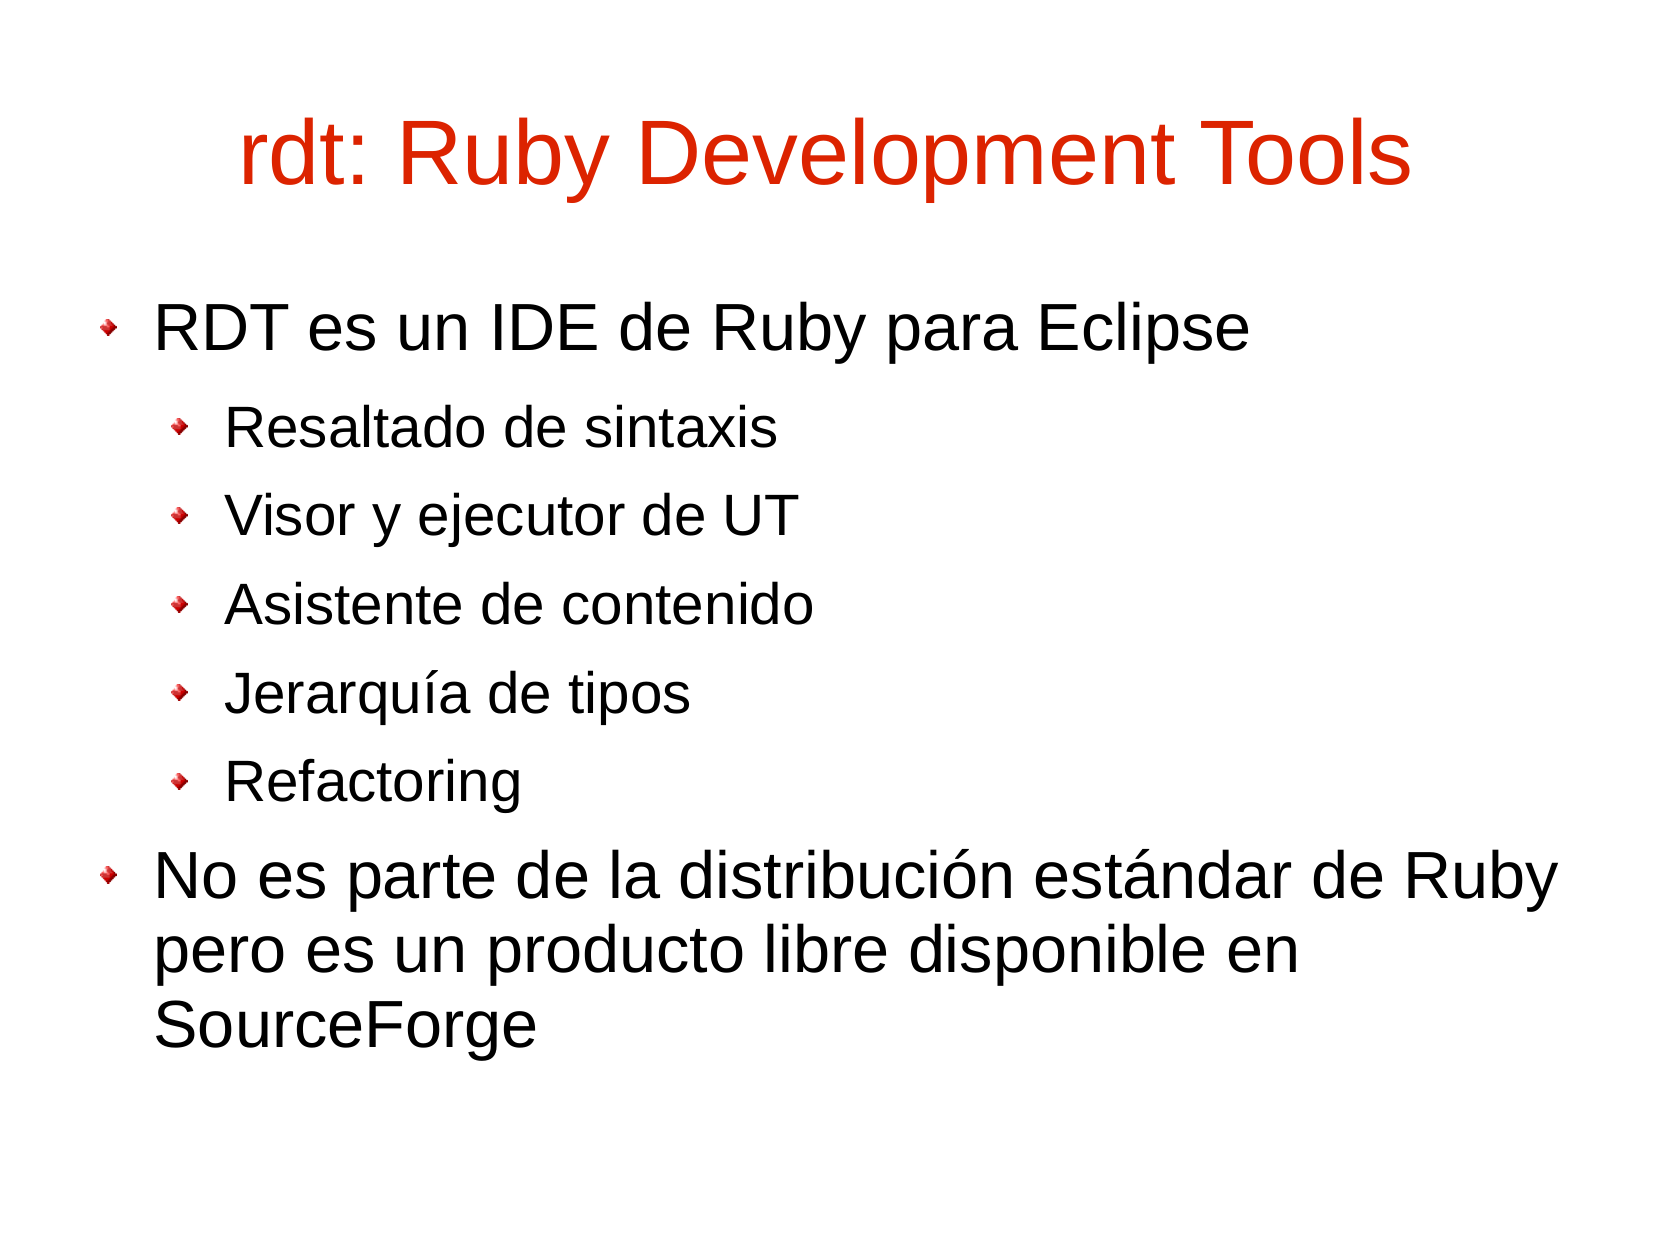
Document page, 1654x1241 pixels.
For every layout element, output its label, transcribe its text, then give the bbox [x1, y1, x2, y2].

title rdt: Ruby Development Tools [82, 49, 1571, 257]
list RDT es un IDE de Ruby para Eclipse Resaltado de sintaxis Visor y ejecutor de UT Asistente de contenido Jerarquía de tipos Refactoring No es parte de la distribución estándar de Ruby pero es un producto libre disponible en SourceForge [82, 290, 1571, 1109]
